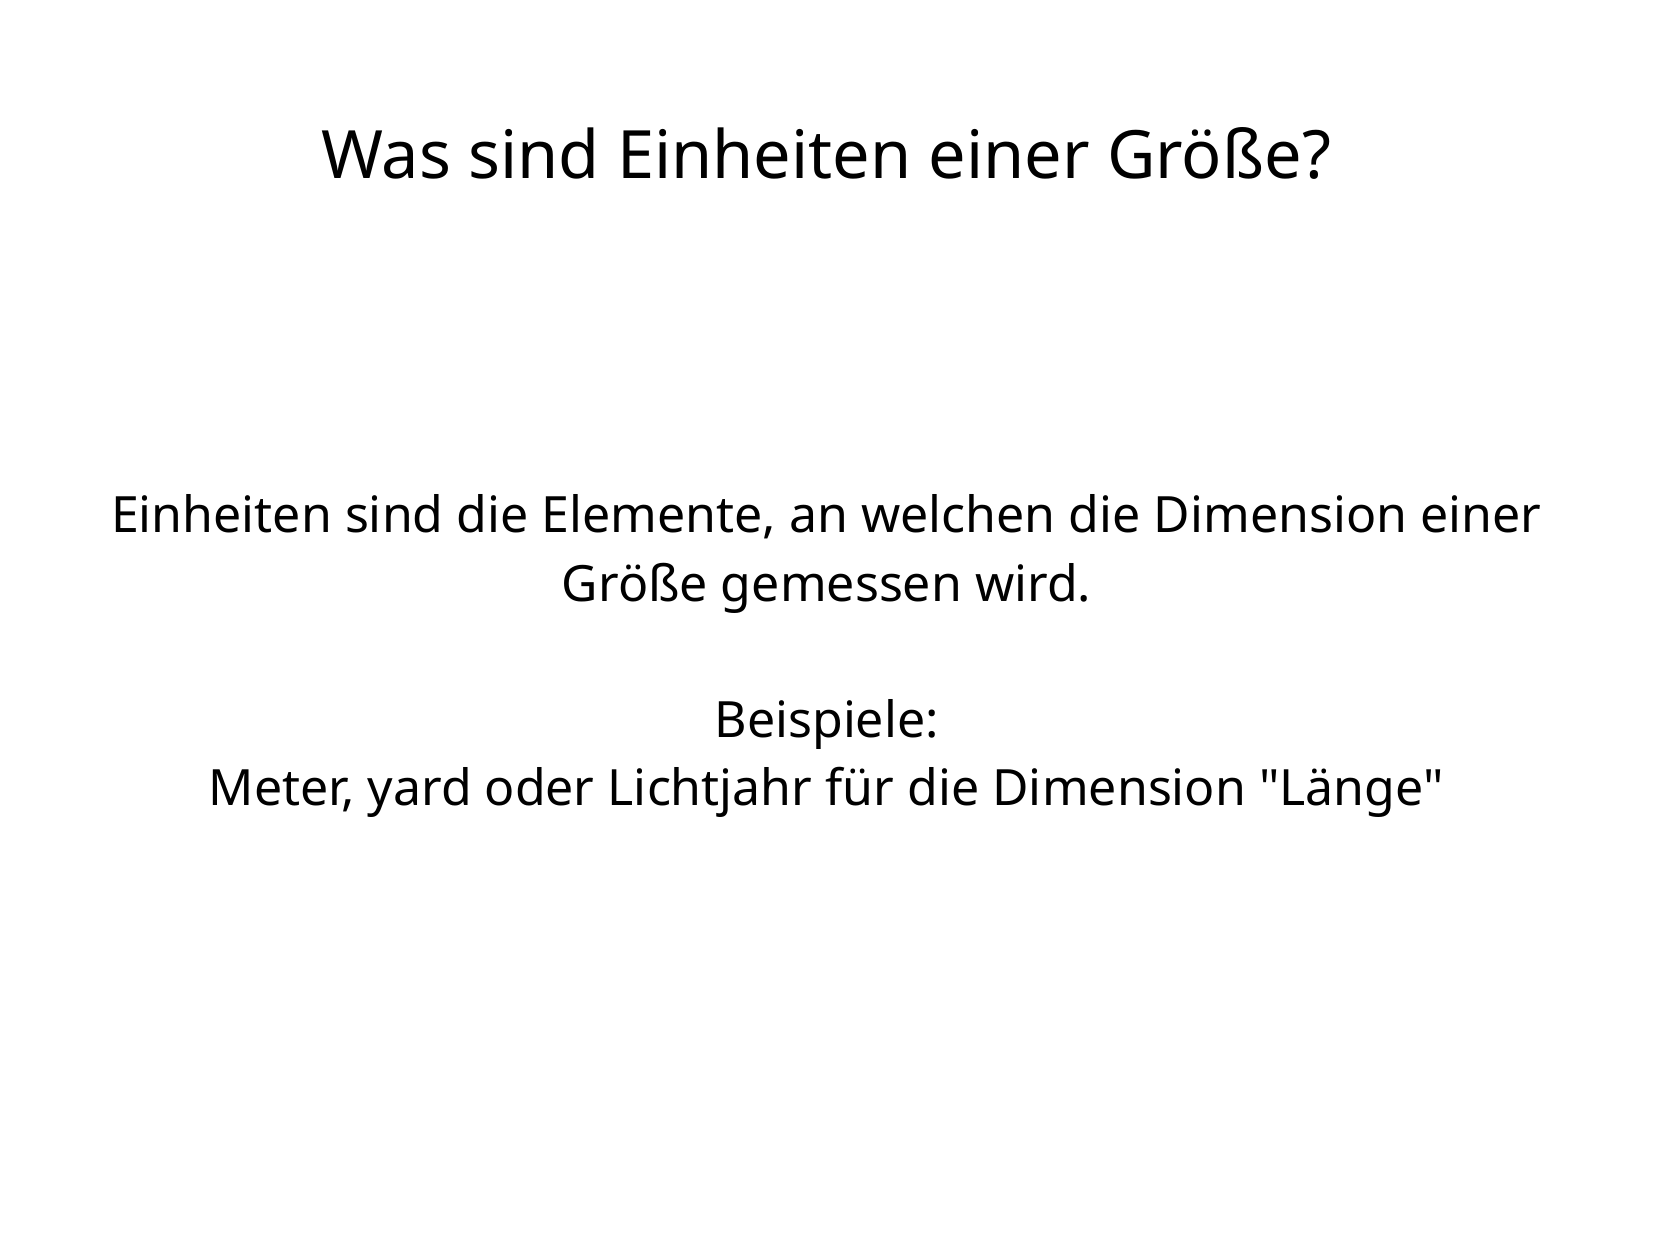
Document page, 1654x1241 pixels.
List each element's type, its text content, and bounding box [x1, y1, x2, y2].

title Was sind Einheiten einer Größe? [82, 49, 1571, 257]
subtitle Einheiten sind die Elemente, an welchen die Dimension einer Größe gemessen wird. Beispiele: Meter, yard oder Lichtjahr für die Dimension "Länge" [82, 290, 1571, 1010]
